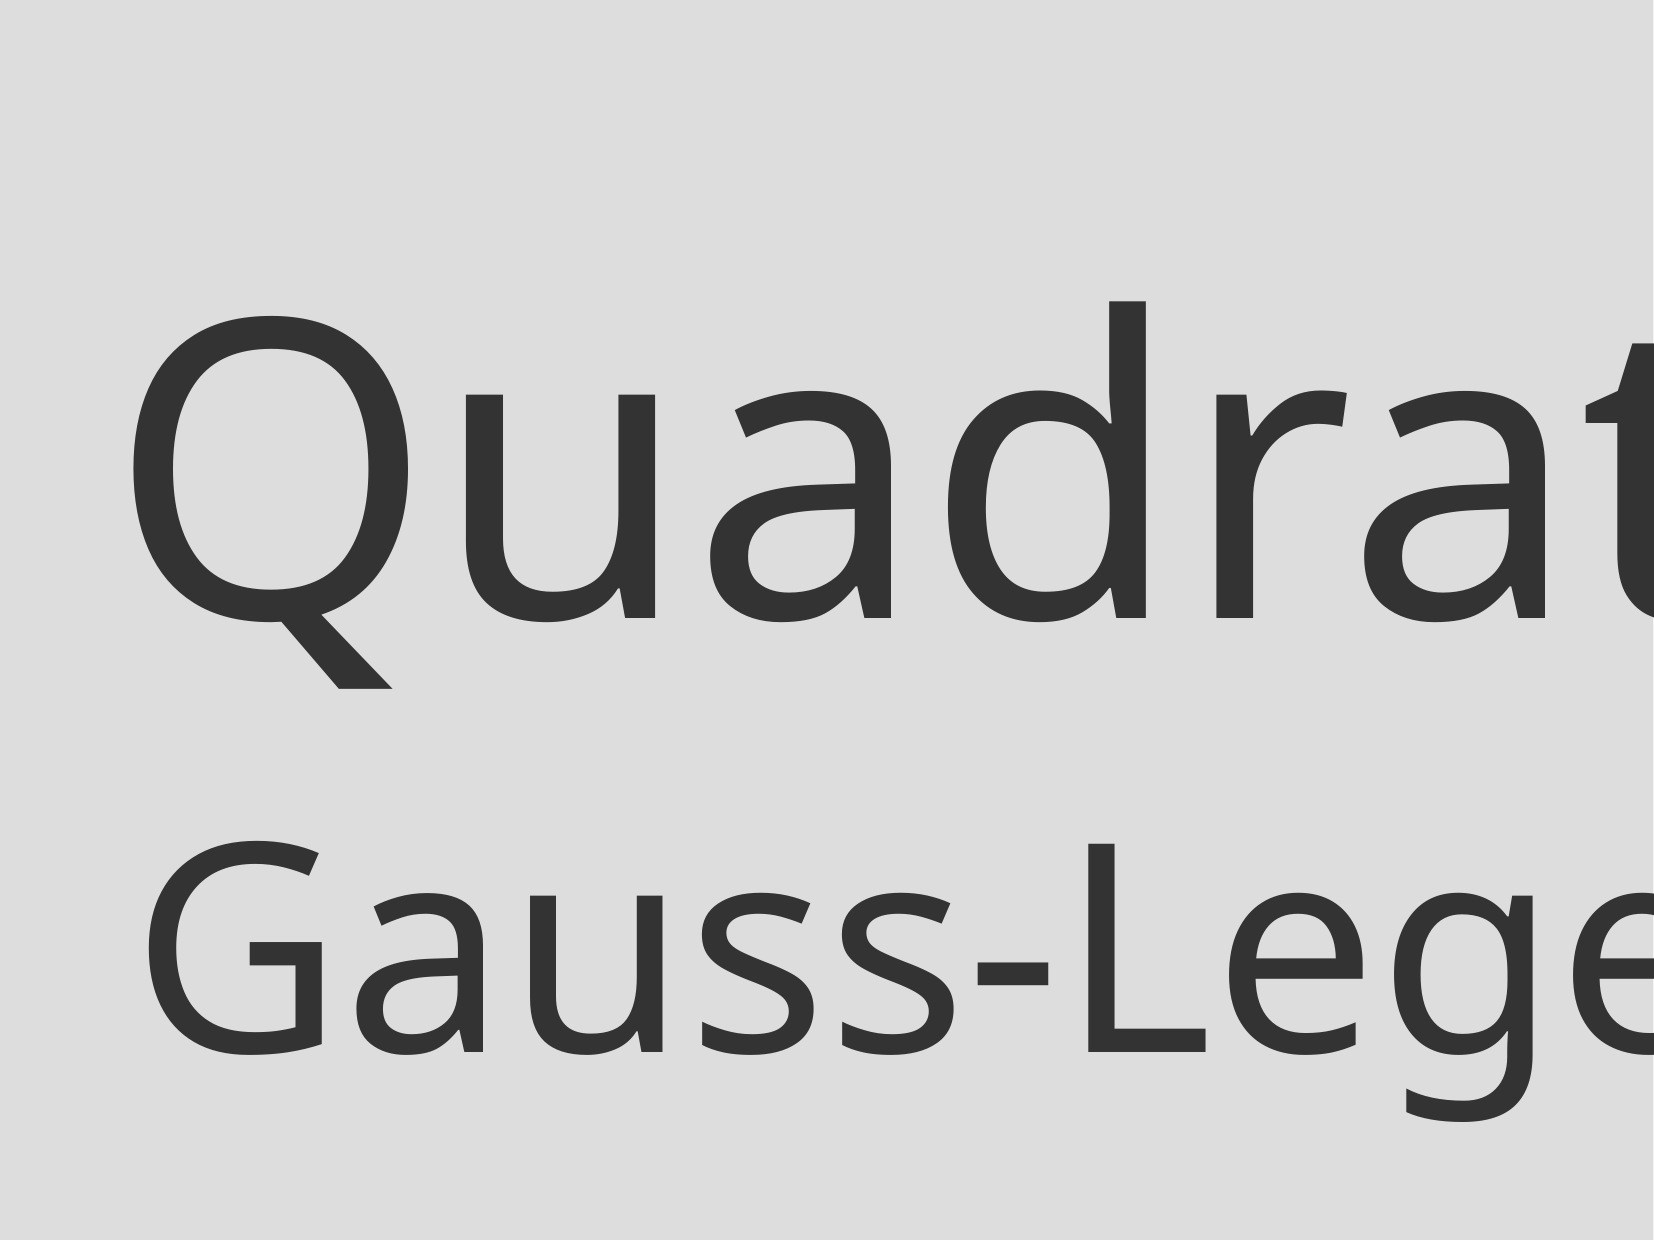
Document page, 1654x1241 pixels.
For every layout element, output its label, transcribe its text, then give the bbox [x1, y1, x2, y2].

text_box Quadratura Gauss-Legendre [93, 165, 1560, 1004]
